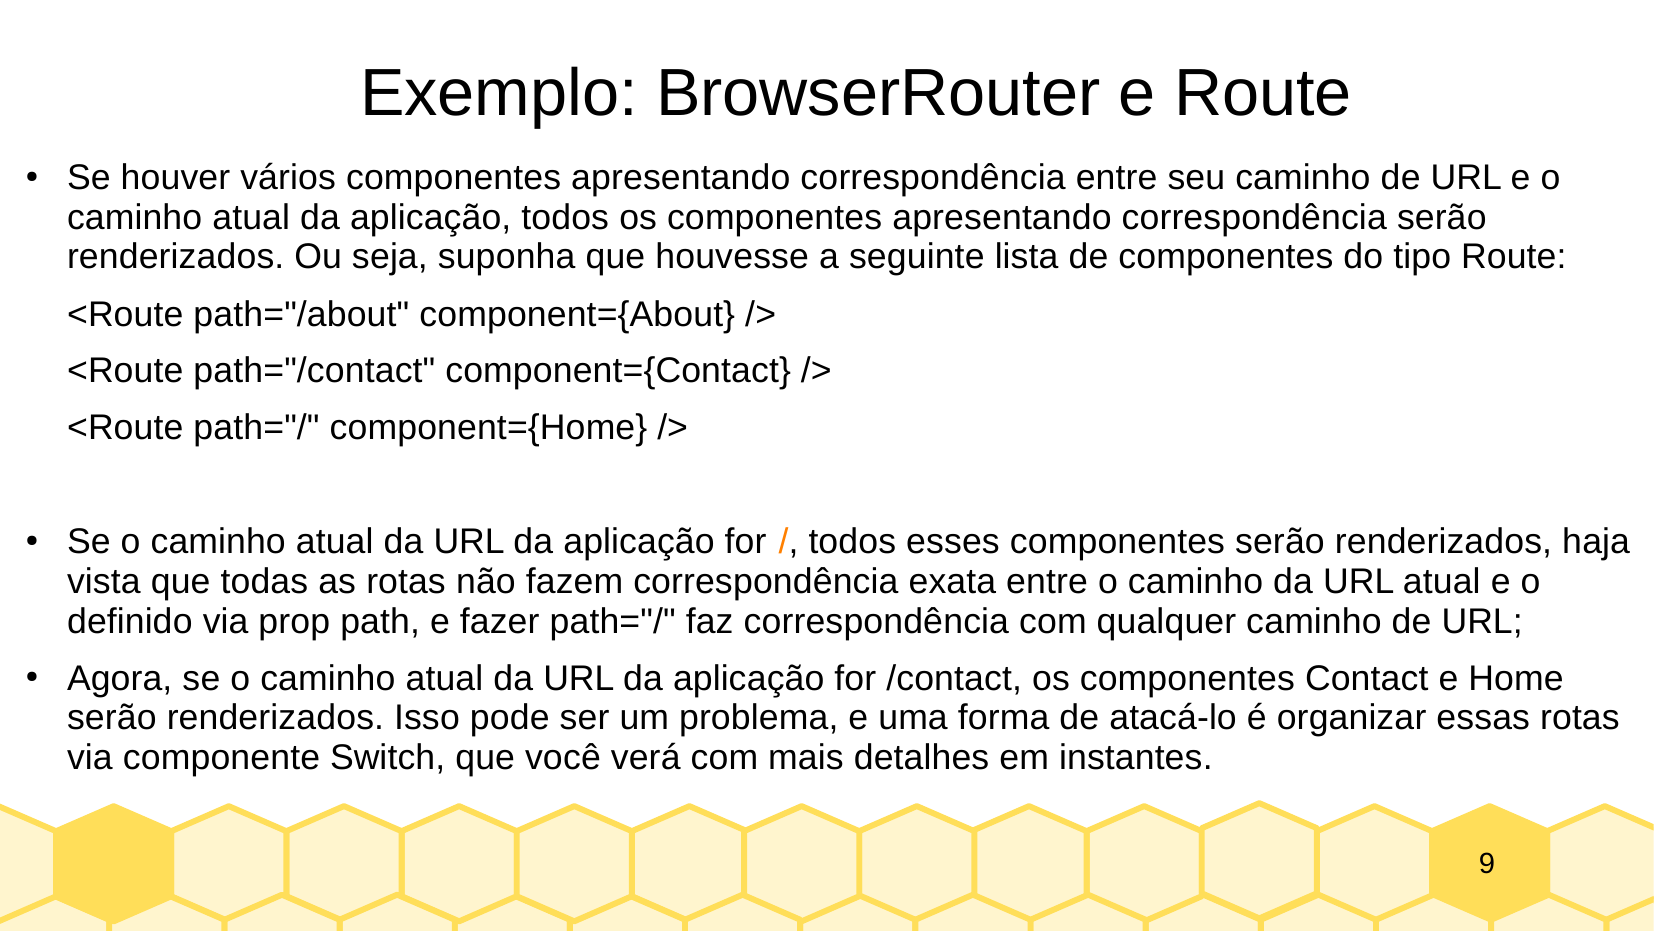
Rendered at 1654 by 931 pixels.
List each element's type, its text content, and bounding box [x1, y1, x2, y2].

title Exemplo: BrowserRouter e Route [118, 55, 1595, 100]
list Se houver vários componentes apresentando correspondência entre seu caminho de URL e o caminho atual da aplicação, todos os componentes apresentando correspondência serão renderizados. Ou seja, suponha que houvesse a seguinte lista de componentes do tipo Route: <Route path="/about" component={About} /> <Route path="/contact" component={Contact} /> <Route path="/" component={Home} /> Se o caminho atual da URL da aplicação for /, todos esses componentes serão renderizados, haja vista que todas as rotas não fazem correspondência exata entre o caminho da URL atual e o definido via prop path, e fazer path="/" faz correspondência com qualquer caminho de URL; Agora, se o caminho atual da URL da aplicação for /contact, os componentes Contact e Home serão renderizados. Isso pode ser um problema, e uma forma de atacá-lo é organizar essas rotas via componente Switch, que você verá com mais detalhes em instantes. [11, 100, 1636, 780]
